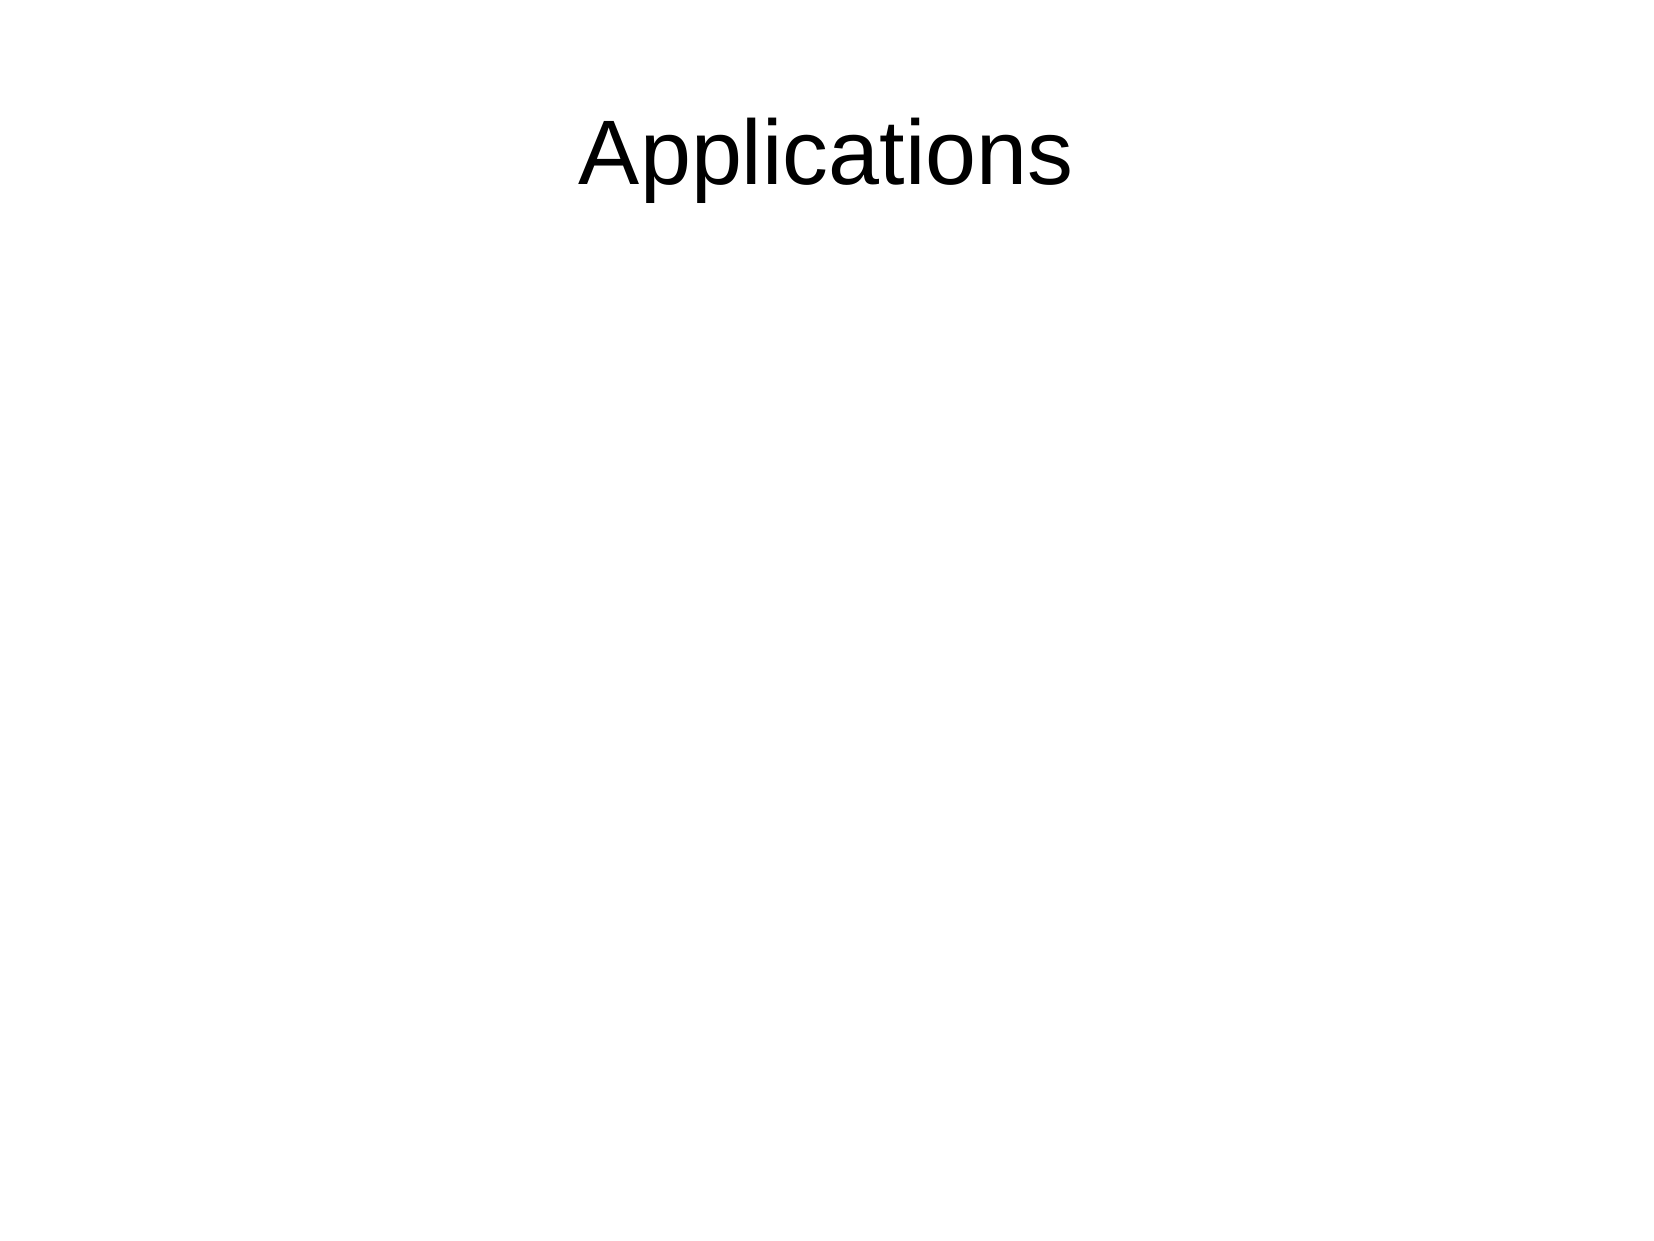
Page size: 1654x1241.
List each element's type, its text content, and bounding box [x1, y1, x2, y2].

title Applications [82, 49, 1571, 257]
